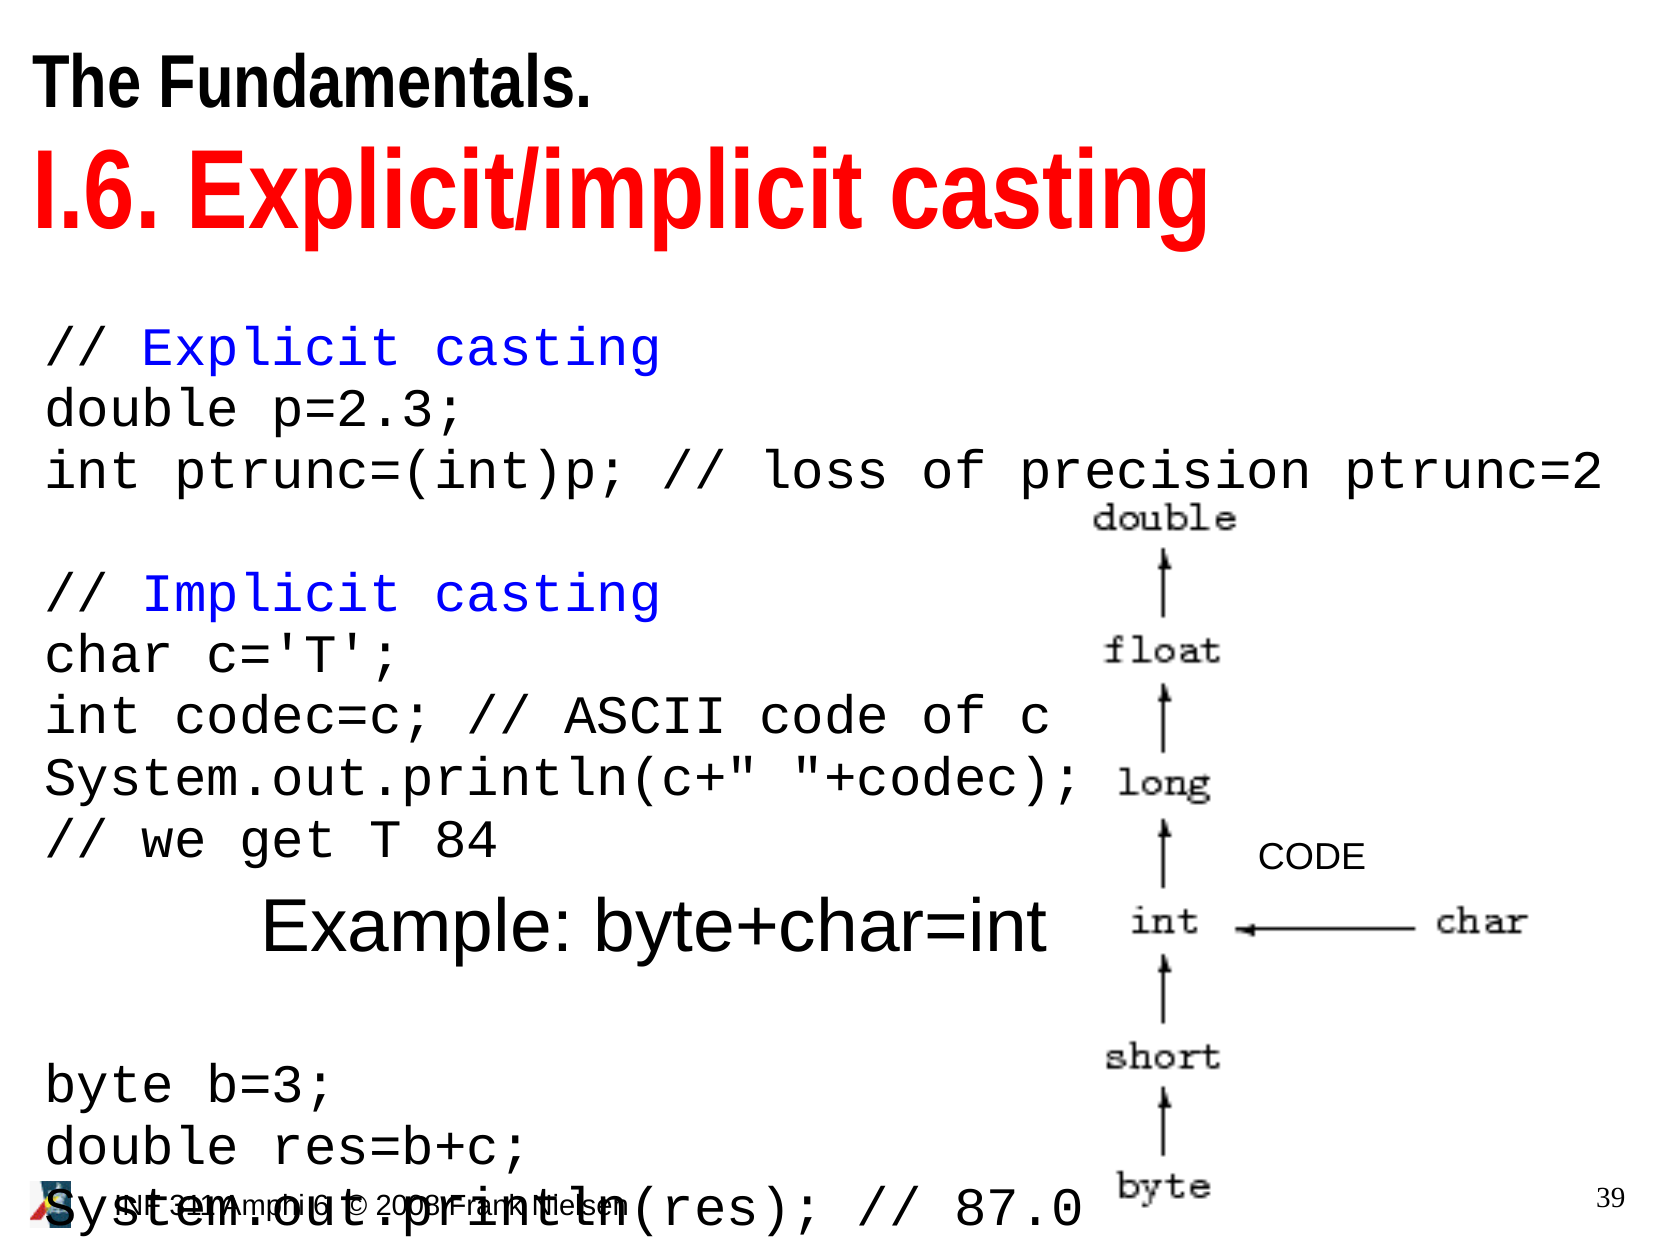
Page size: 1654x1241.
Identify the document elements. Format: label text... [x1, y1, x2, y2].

text_box The Fundamentals. I.6. Explicit/implicit casting [17, 29, 1228, 260]
text_box Example: byte+char=int [245, 875, 1063, 975]
text_box // Explicit casting double p=2.3; int ptrunc=(int)p; // loss of precision ptrunc=2 // Implicit casting char c='T'; int codec=c; // ASCII code of c System.out.println(c+" "+codec); // we get T 84 byte b=3; double res=b+c; System.out.println(res); // 87.0 [29, 312, 1620, 1241]
picture [1092, 501, 1532, 1211]
